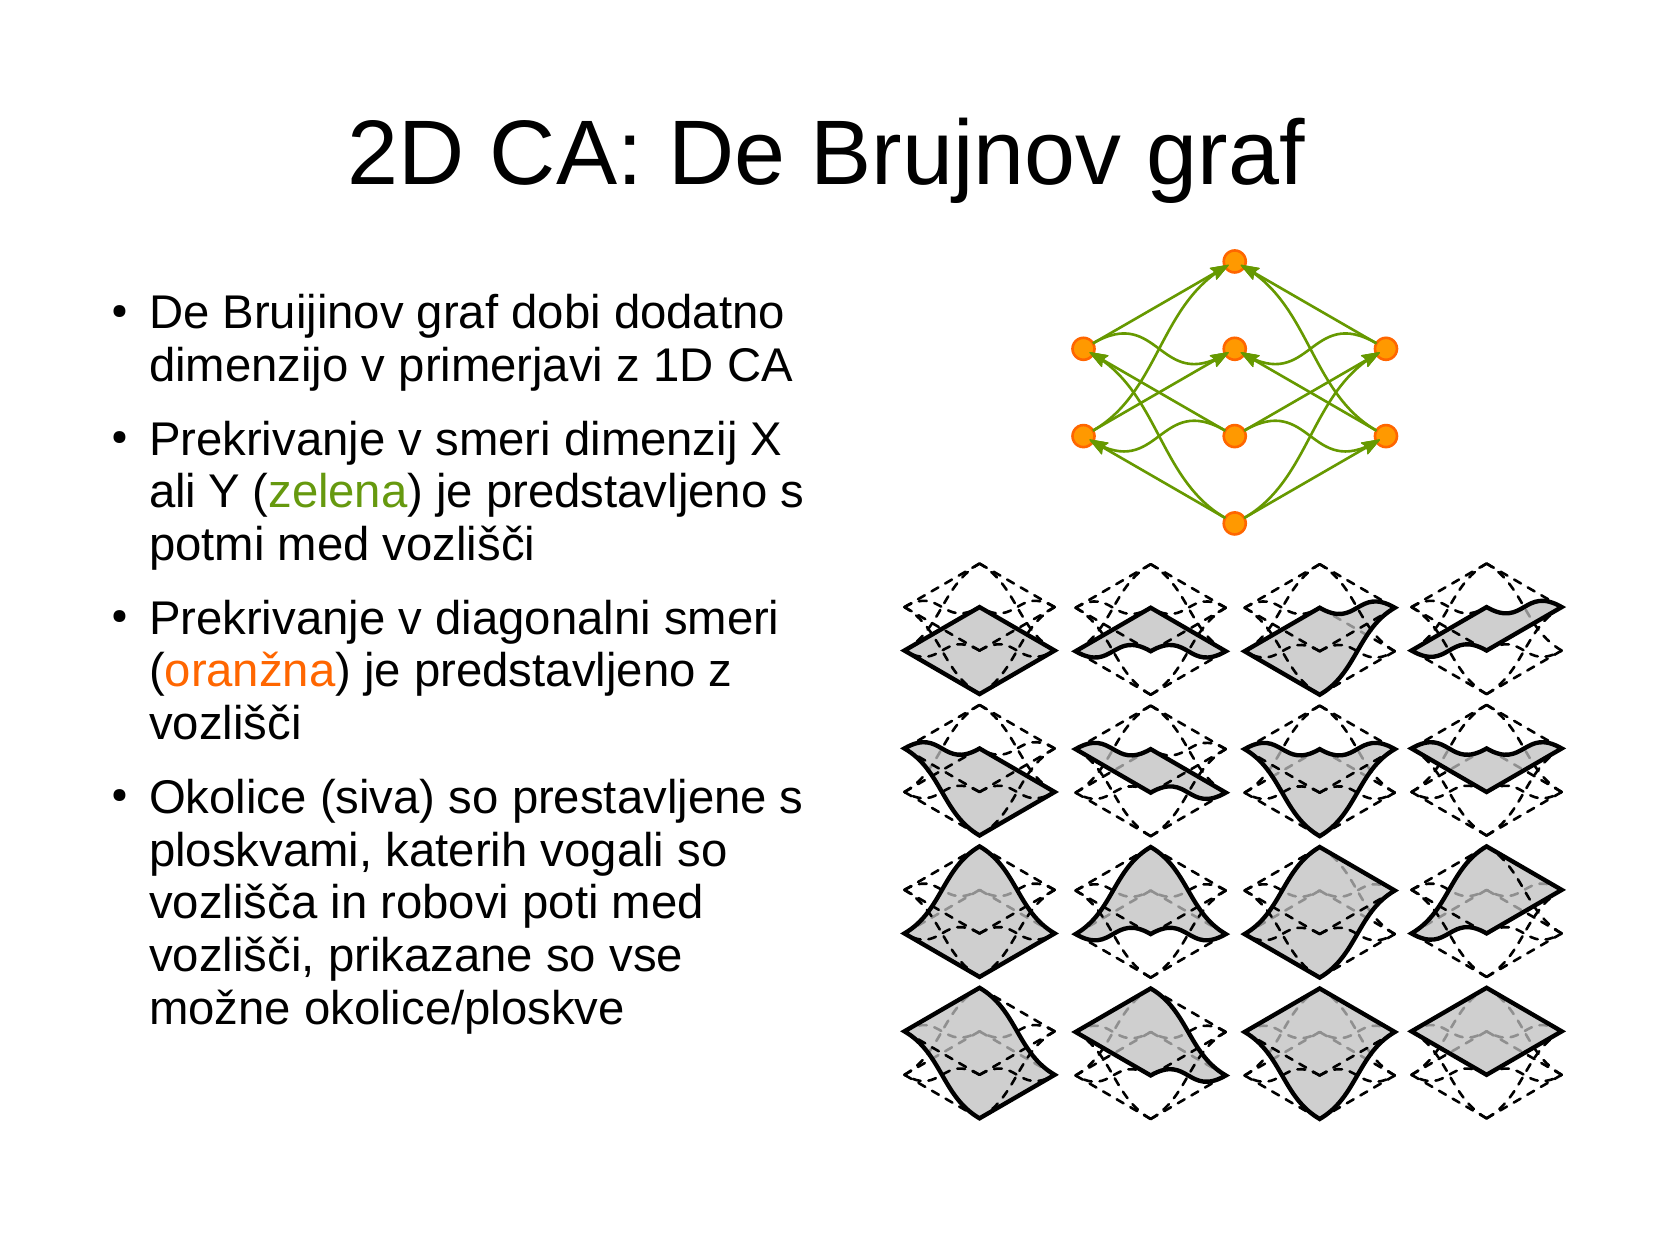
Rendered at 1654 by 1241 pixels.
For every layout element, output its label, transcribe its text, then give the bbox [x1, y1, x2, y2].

title 2D CA: De Brujnov graf [82, 49, 1571, 257]
list De Bruijinov graf dobi dodatno dimenzijo v primerjavi z 1D CA Prekrivanje v smeri dimenzij X ali Y (zelena) je predstavljeno s potmi med vozlišči Prekrivanje v diagonalni smeri (oranžna) je predstavljeno z vozlišči Okolice (siva) so prestavljene s ploskvami, katerih vogali so vozlišča in robovi poti med vozlišči, prikazane so vse možne okolice/ploskve [98, 285, 826, 1051]
picture [885, 235, 1576, 1130]
